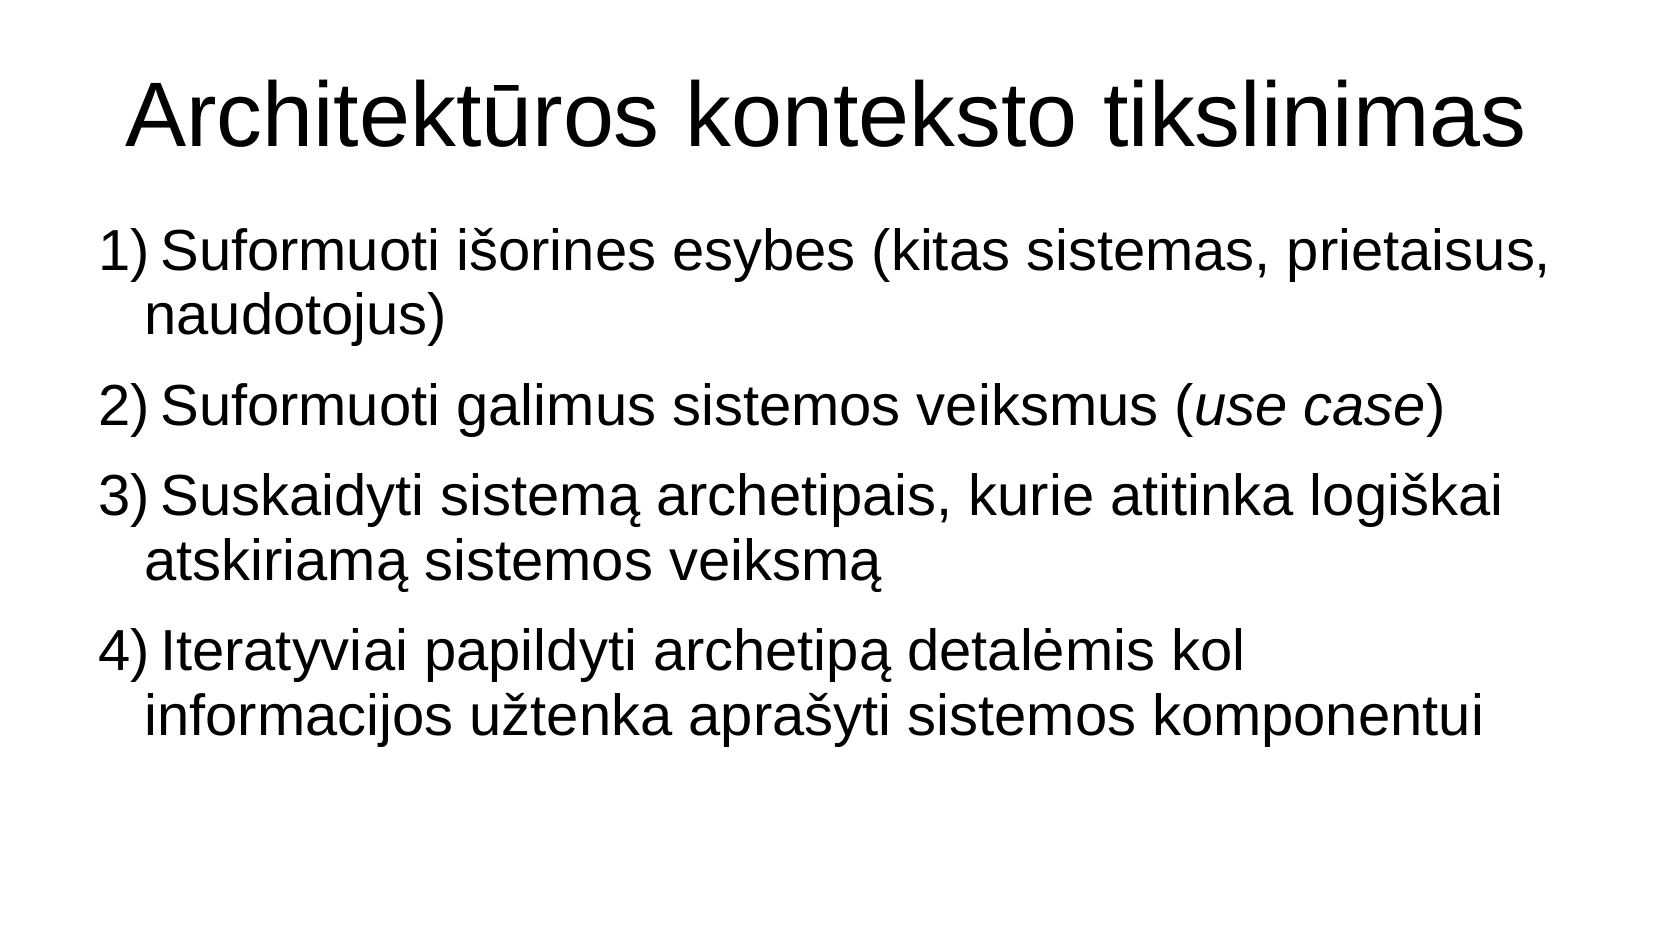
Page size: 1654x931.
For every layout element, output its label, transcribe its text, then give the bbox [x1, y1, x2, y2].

list Suformuoti išorines esybes (kitas sistemas, prietaisus, naudotojus) Suformuoti galimus sistemos veiksmus (use case) Suskaidyti sistemą archetipais, kurie atitinka logiškai atskiriamą sistemos veiksmą Iteratyviai papildyti archetipą detalėmis kol informacijos užtenka aprašyti sistemos komponentui [82, 217, 1571, 758]
title Architektūros konteksto tikslinimas [82, 37, 1571, 193]
